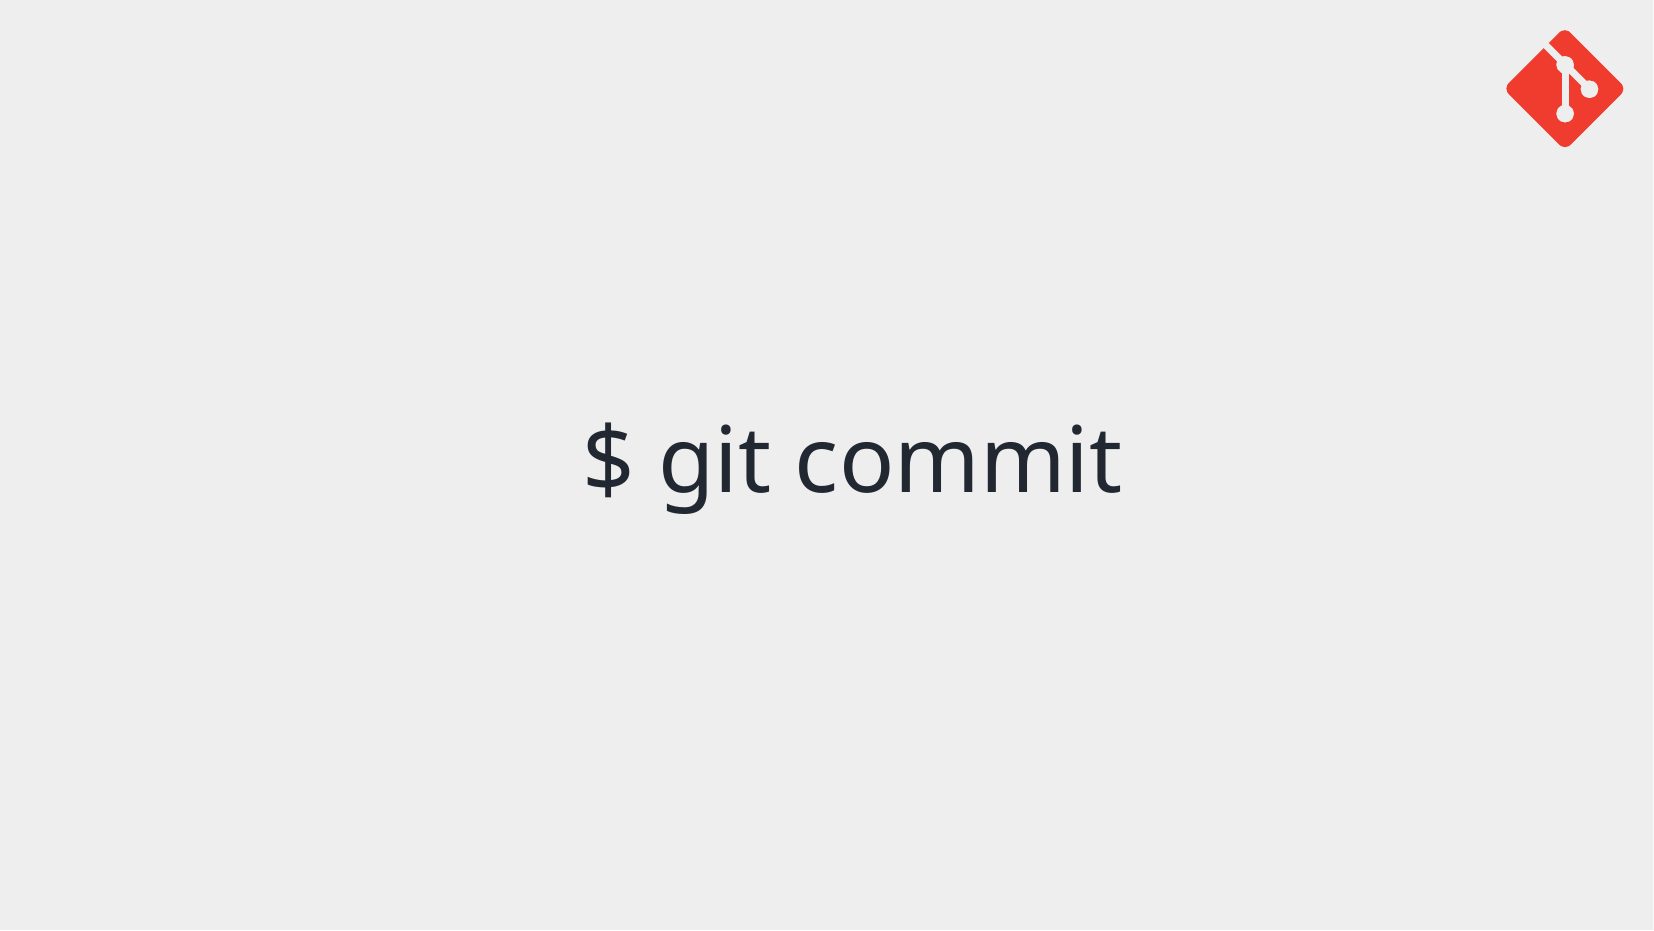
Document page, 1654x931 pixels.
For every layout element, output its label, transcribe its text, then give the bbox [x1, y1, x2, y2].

picture [1505, 29, 1625, 148]
title $ git commit [169, 116, 1536, 798]
